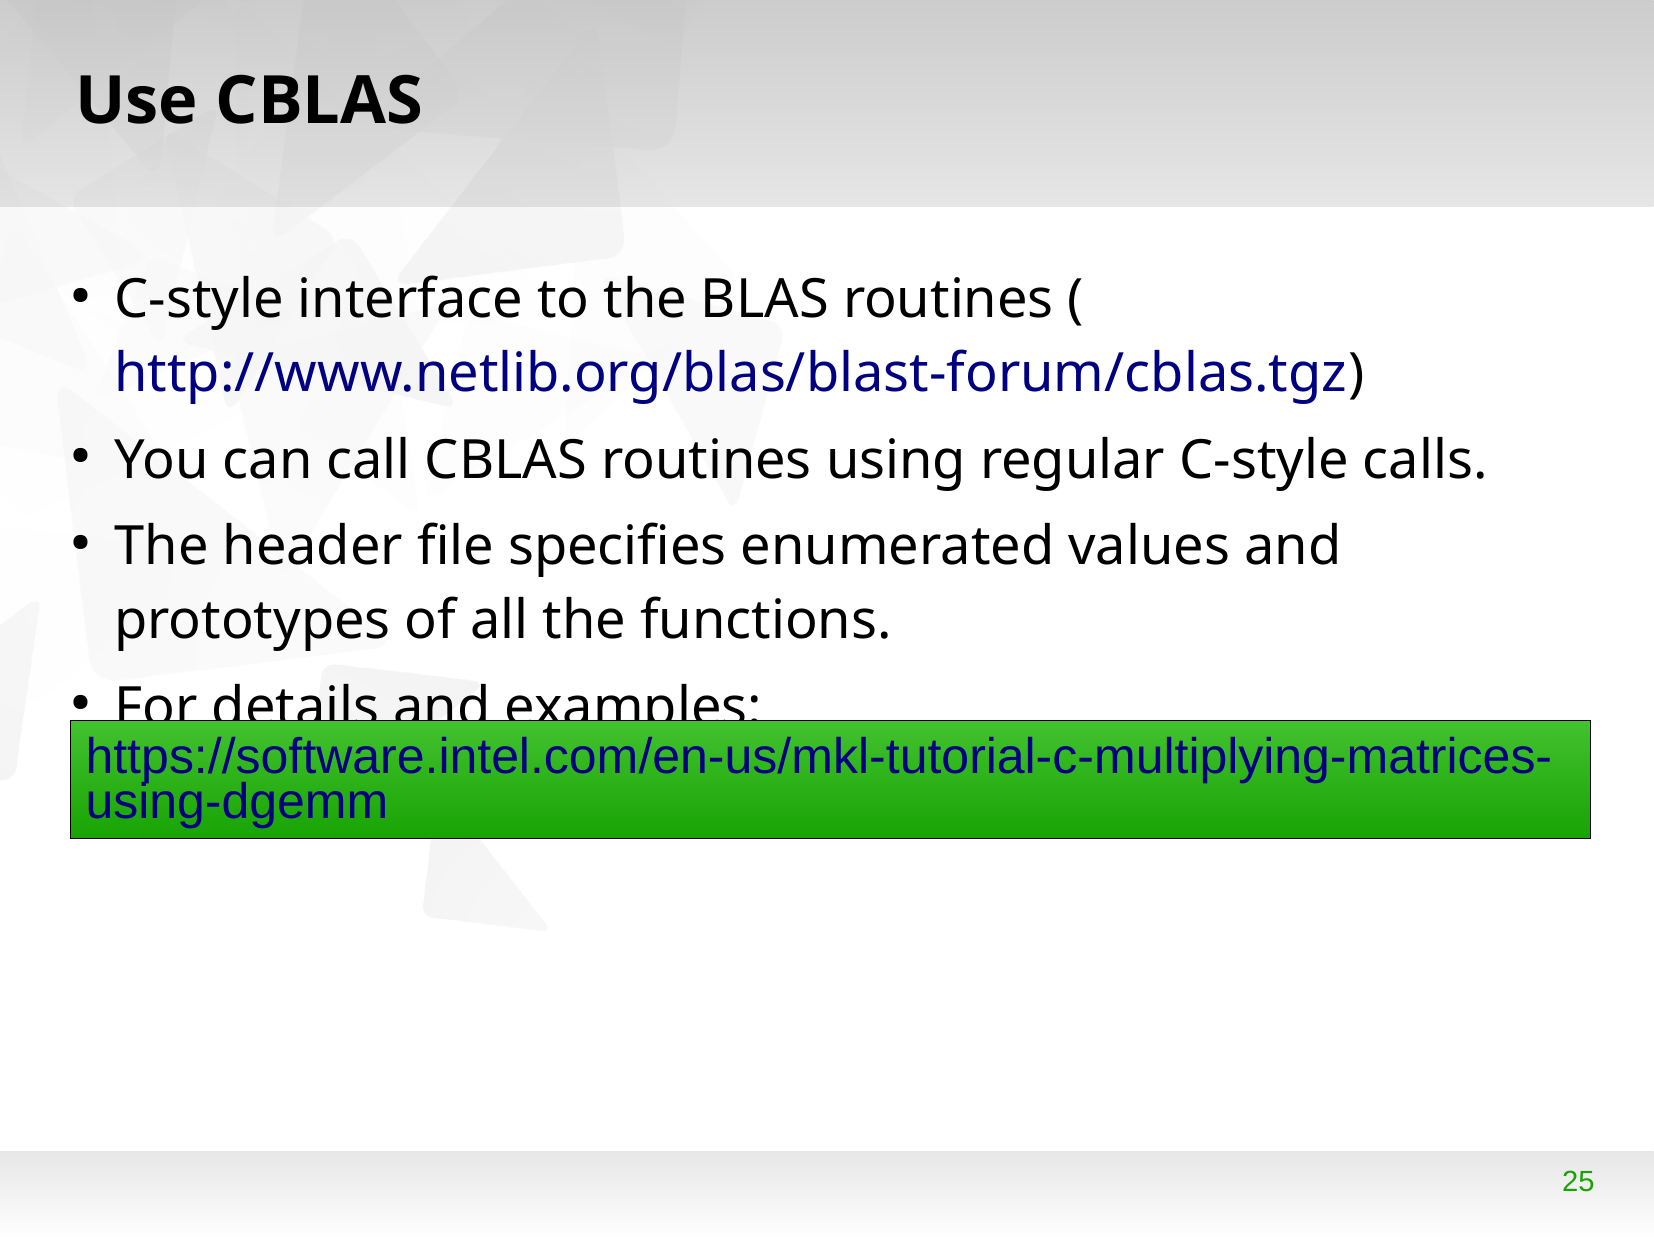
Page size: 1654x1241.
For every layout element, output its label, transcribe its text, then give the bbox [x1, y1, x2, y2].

title Use CBLAS [75, 0, 1182, 201]
list C-style interface to the BLAS routines (http://www.netlib.org/blas/blast-forum/cblas.tgz) You can call CBLAS routines using regular C-style calls. The header file specifies enumerated values and prototypes of all the functions. For details and examples: [70, 259, 1607, 1016]
picture [0, 0, 783, 931]
text_box https://software.intel.com/en-us/mkl-tutorial-c-multiplying-matrices-using-dgemm [70, 720, 1591, 839]
